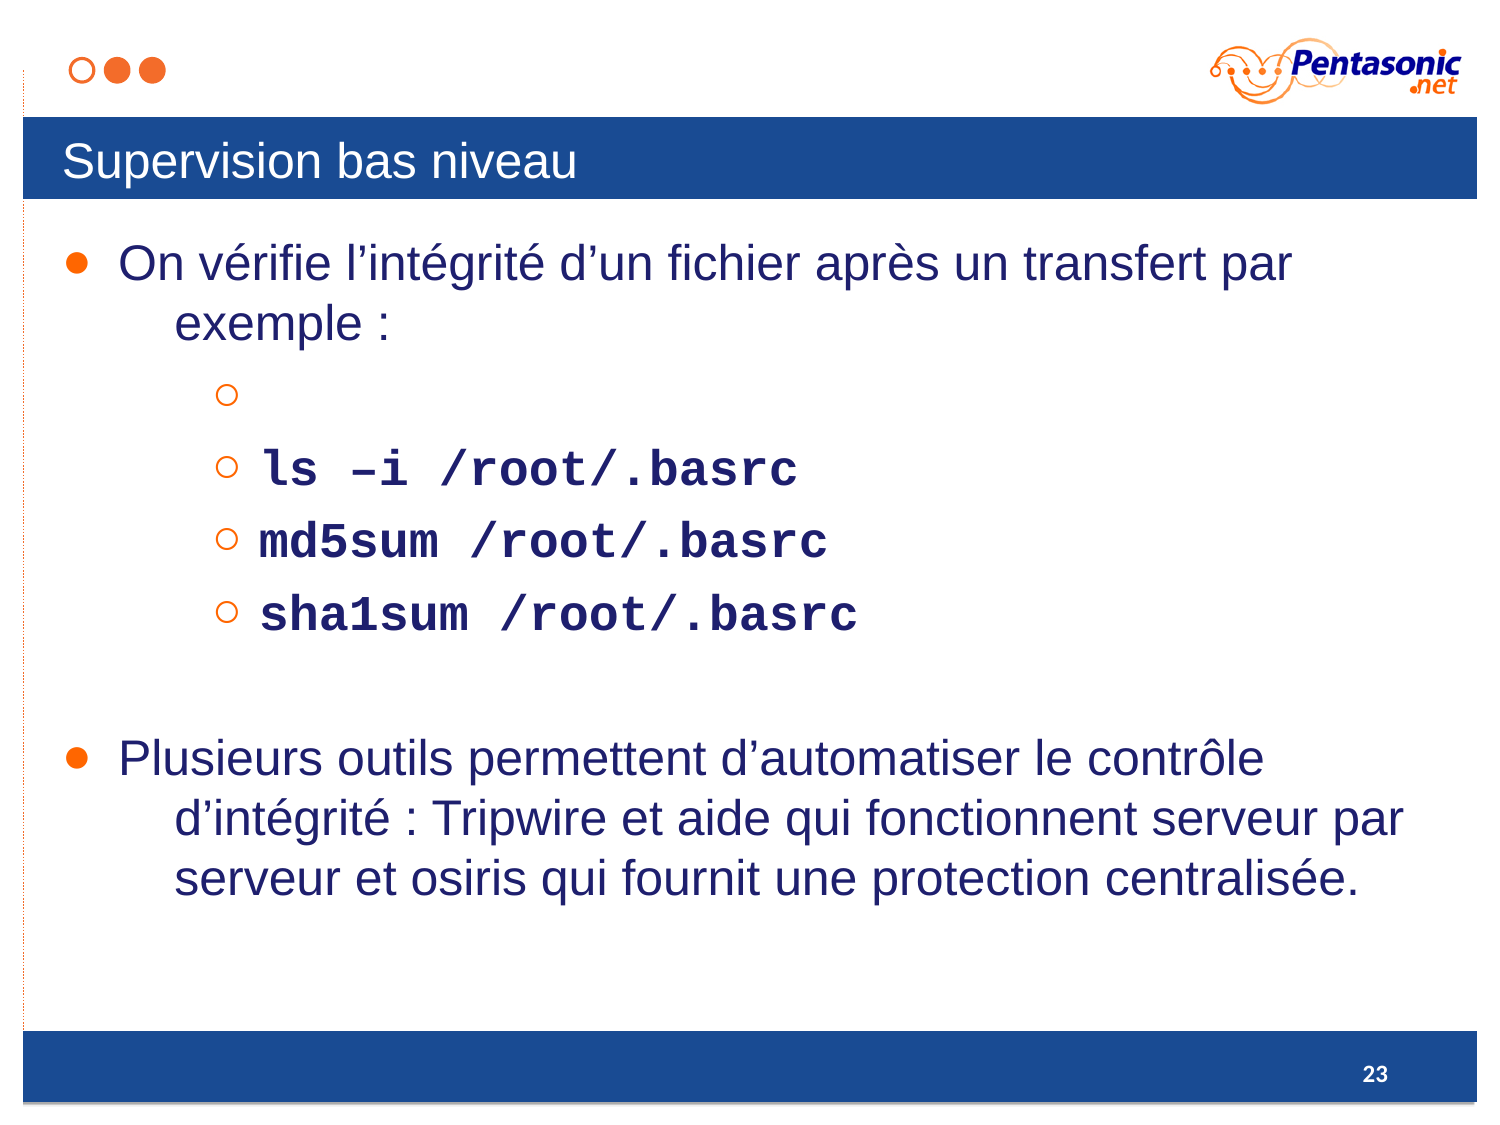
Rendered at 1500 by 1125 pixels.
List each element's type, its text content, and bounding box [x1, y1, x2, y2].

title Supervision bas niveau [46, 117, 1454, 200]
text_box 23 [1347, 1042, 1477, 1103]
list On vérifie l’intégrité d’un fichier après un transfert par exemple : ls –i /root/.basrc md5sum /root/.basrc sha1sum /root/.basrc Plusieurs outils permettent d’automatiser le contrôle d’intégrité : Tripwire et aide qui fonctionnent serveur par serveur et osiris qui fournit une protection centralisée. [46, 222, 1454, 1008]
